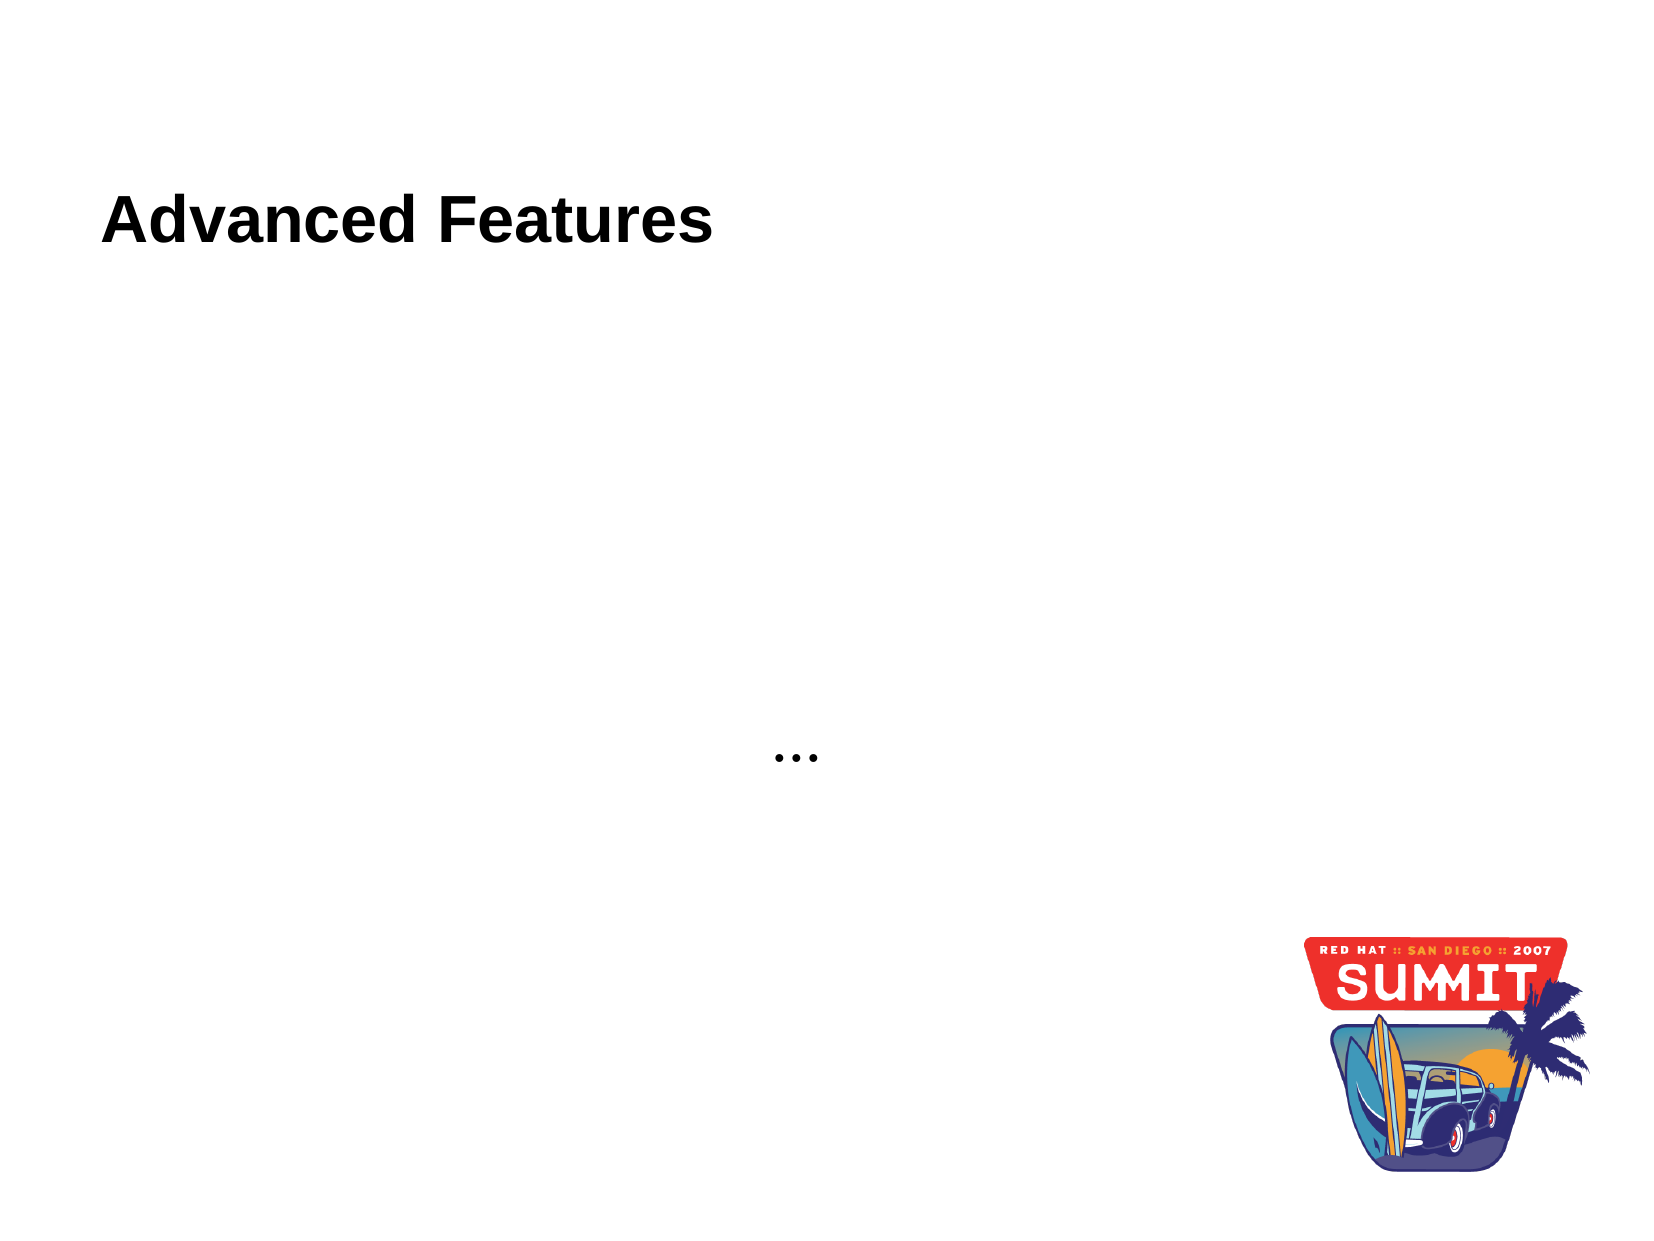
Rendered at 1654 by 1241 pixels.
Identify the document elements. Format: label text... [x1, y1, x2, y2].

subtitle ... [94, 304, 1500, 1174]
title Advanced Features [100, 164, 1506, 275]
picture [1500, 937, 1590, 1172]
